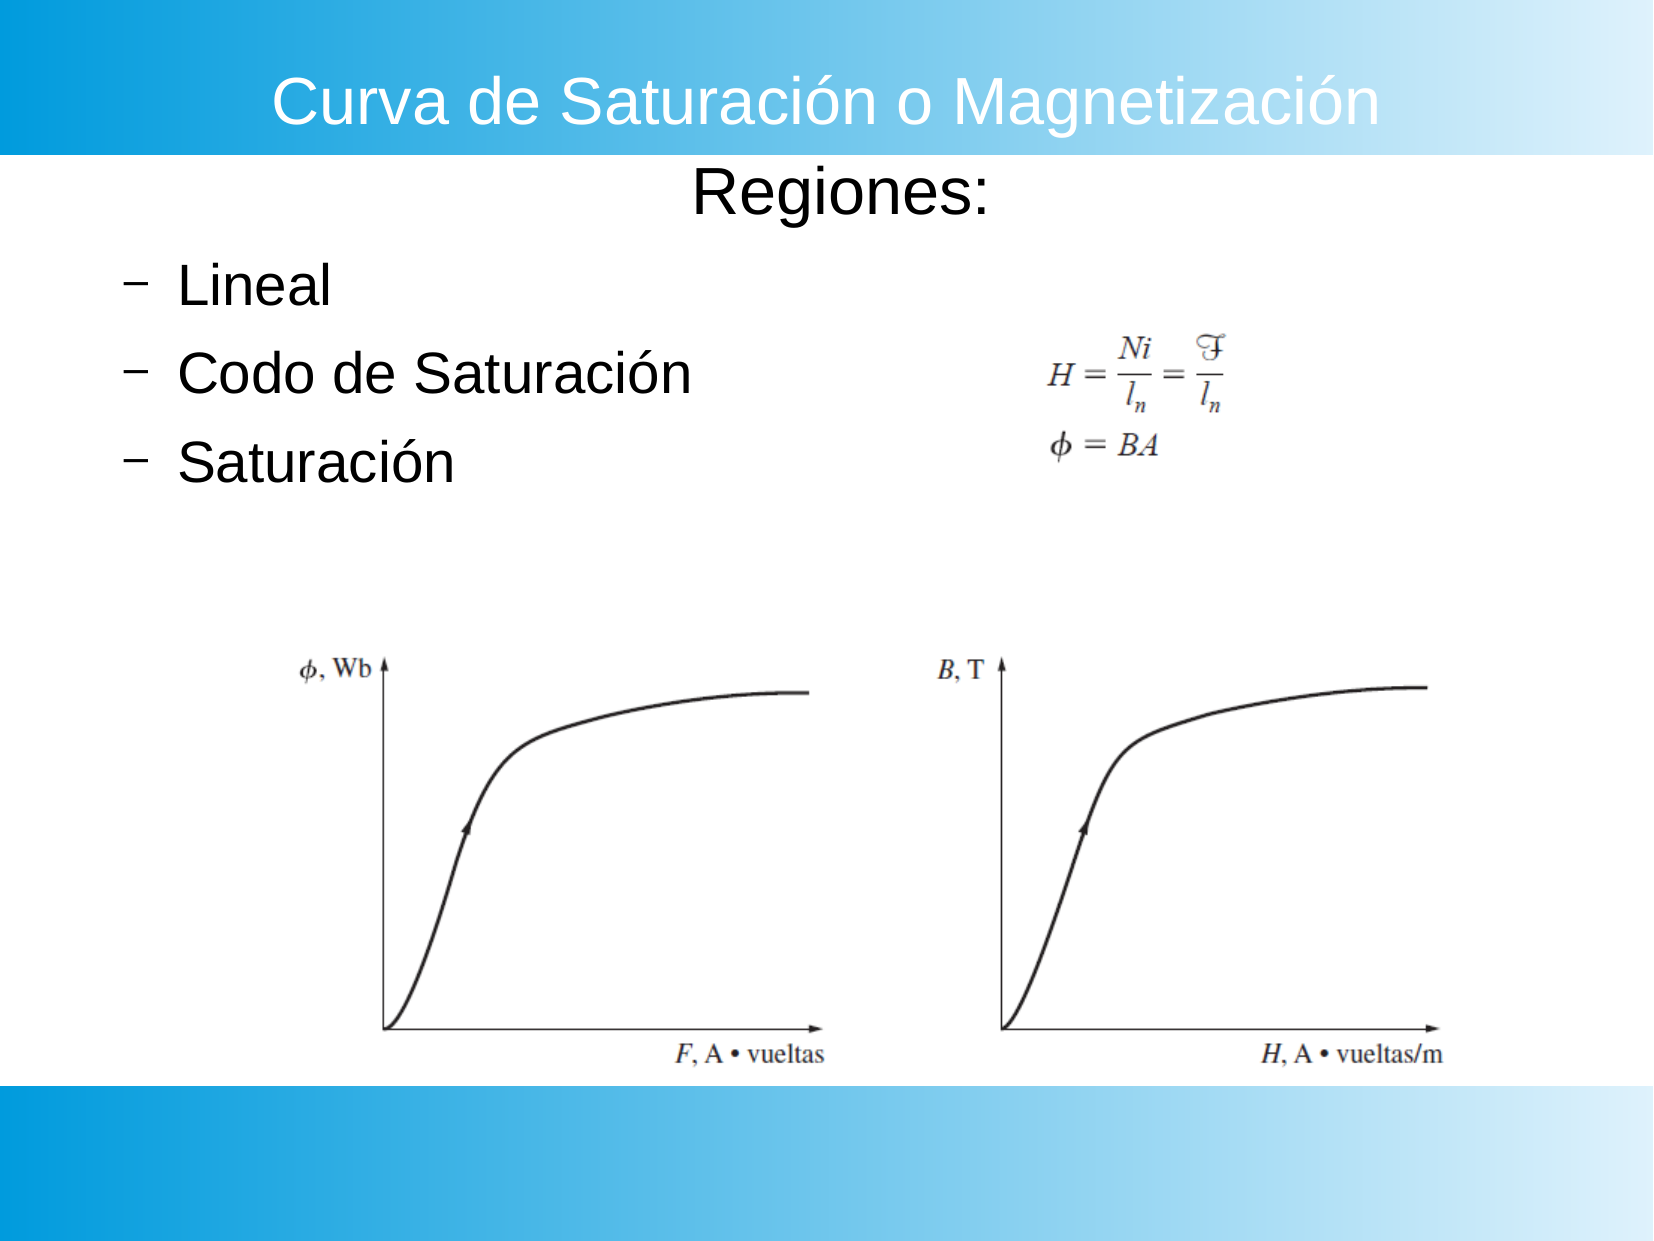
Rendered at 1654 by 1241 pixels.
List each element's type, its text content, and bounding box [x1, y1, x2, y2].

list Regiones: Lineal Codo de Saturación Saturación [35, 154, 1595, 343]
title Curva de Saturación o Magnetización [82, 49, 1571, 154]
picture [1015, 307, 1283, 481]
picture [266, 554, 1465, 1075]
